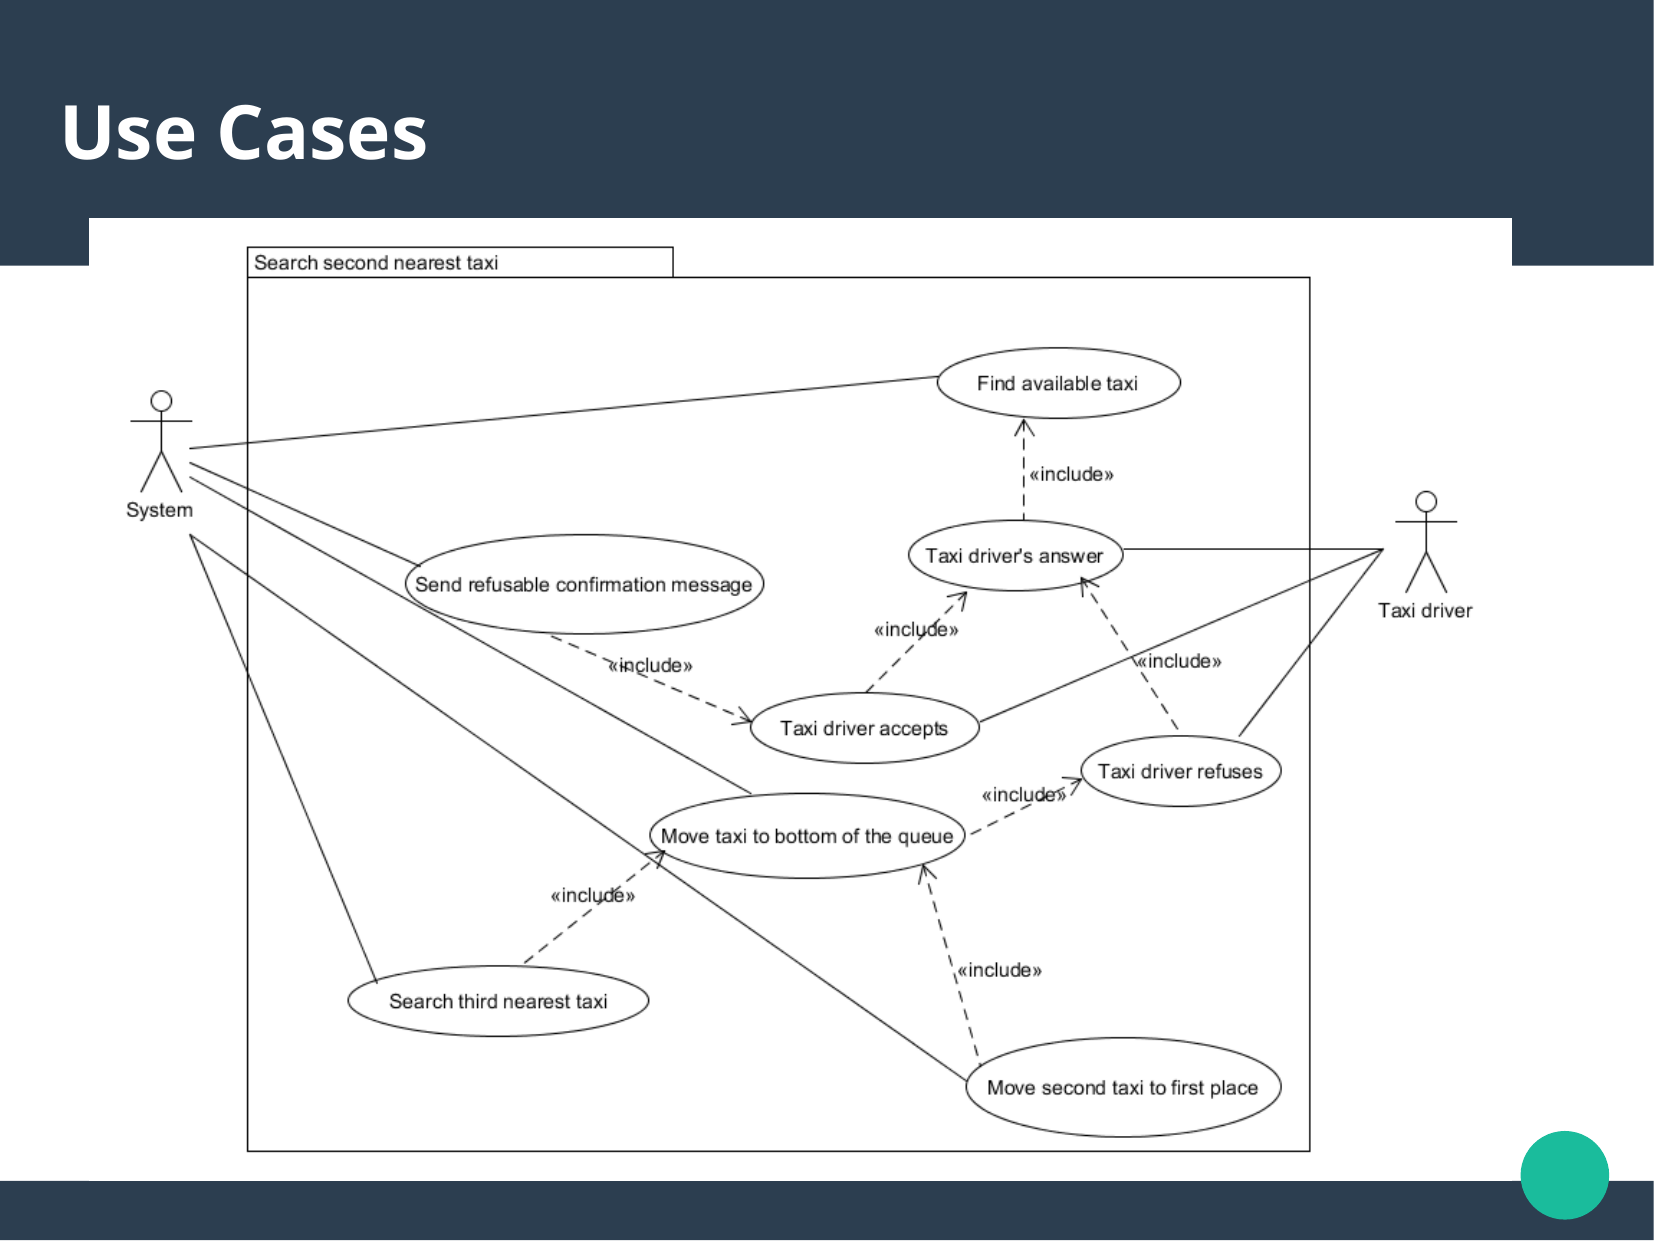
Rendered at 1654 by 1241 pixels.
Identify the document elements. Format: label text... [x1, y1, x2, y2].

title Use Cases [59, 49, 1595, 207]
picture [89, 218, 1512, 1181]
